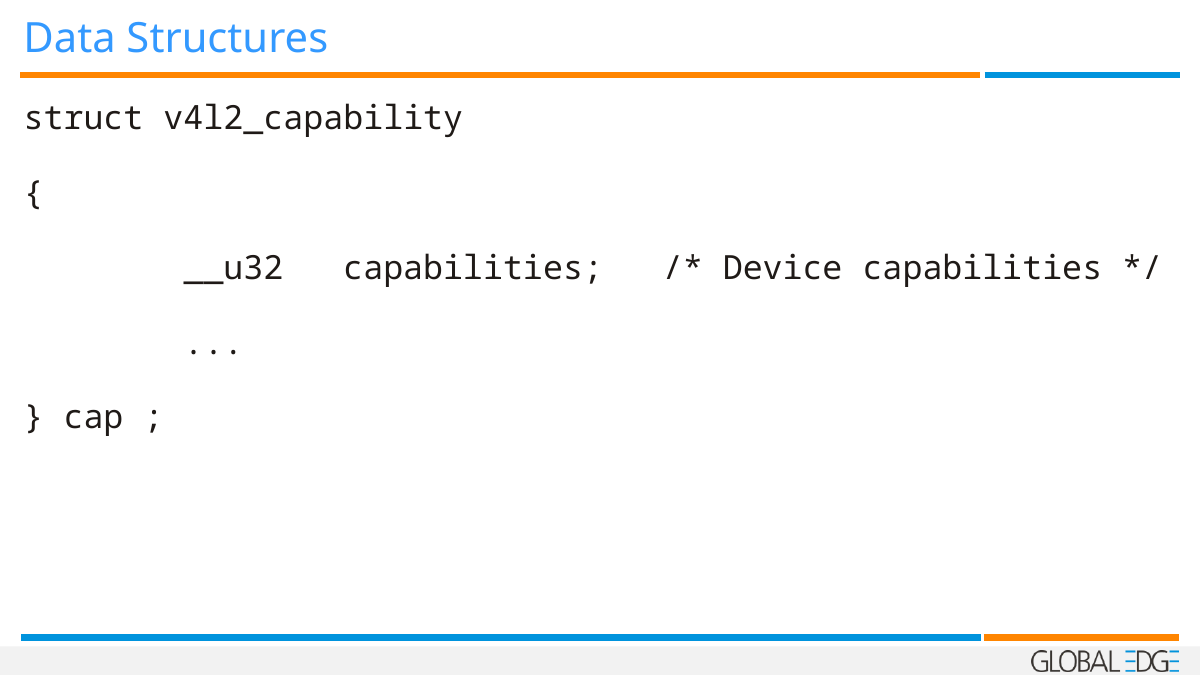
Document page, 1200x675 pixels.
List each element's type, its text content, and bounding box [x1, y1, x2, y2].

title Data Structures [12, 9, 1088, 63]
picture [1031, 650, 1179, 672]
list struct v4l2_capability { __u32 capabilities; /* Device capabilities */ ... } cap ; [23, 94, 1170, 626]
